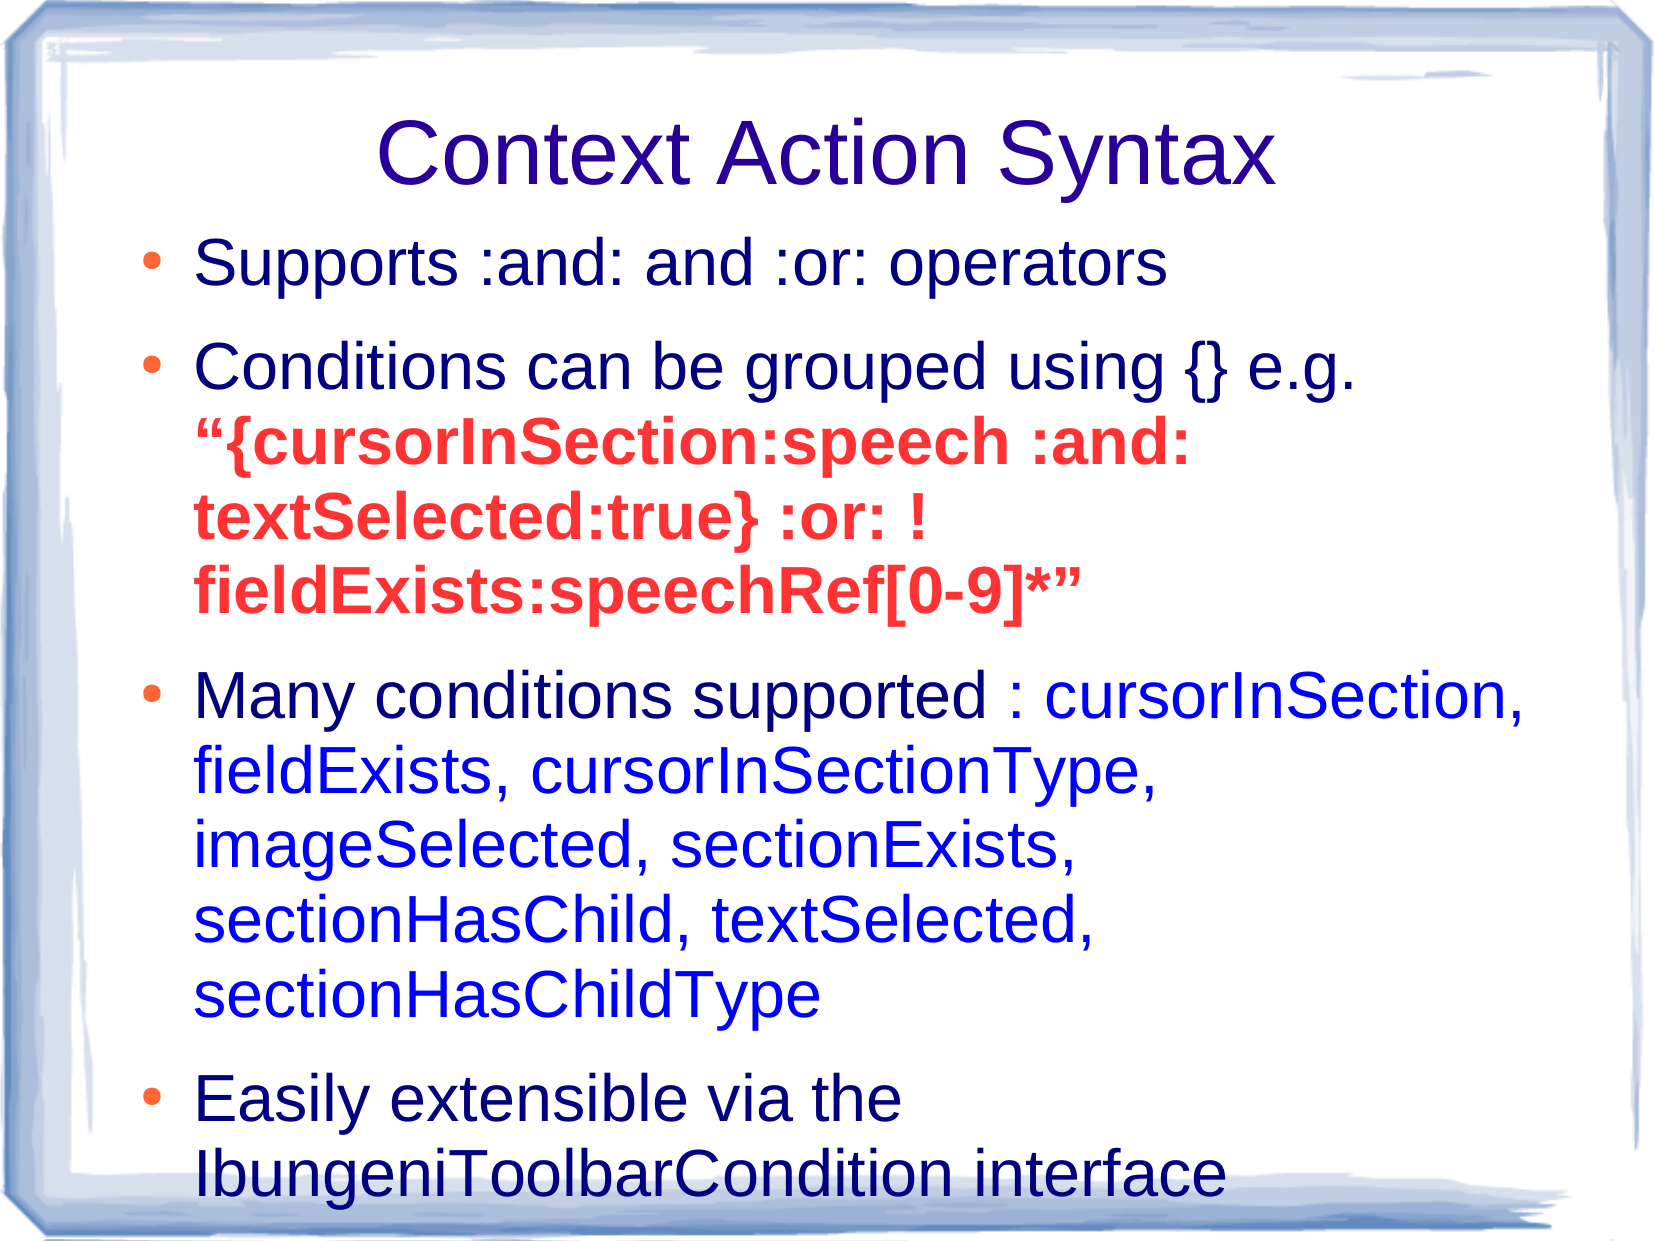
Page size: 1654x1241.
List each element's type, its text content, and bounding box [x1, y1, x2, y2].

list Supports :and: and :or: operators Conditions can be grouped using {} e.g. “{cursorInSection:speech :and: textSelected:true} :or: !fieldExists:speechRef[0-9]*” Many conditions supported : cursorInSection, fieldExists, cursorInSectionType, imageSelected, sectionExists, sectionHasChild, textSelected, sectionHasChildType Easily extensible via the IbungeniToolbarCondition interface [122, 225, 1576, 1208]
picture [0, 0, 1654, 1241]
title Context Action Syntax [82, 49, 1571, 257]
